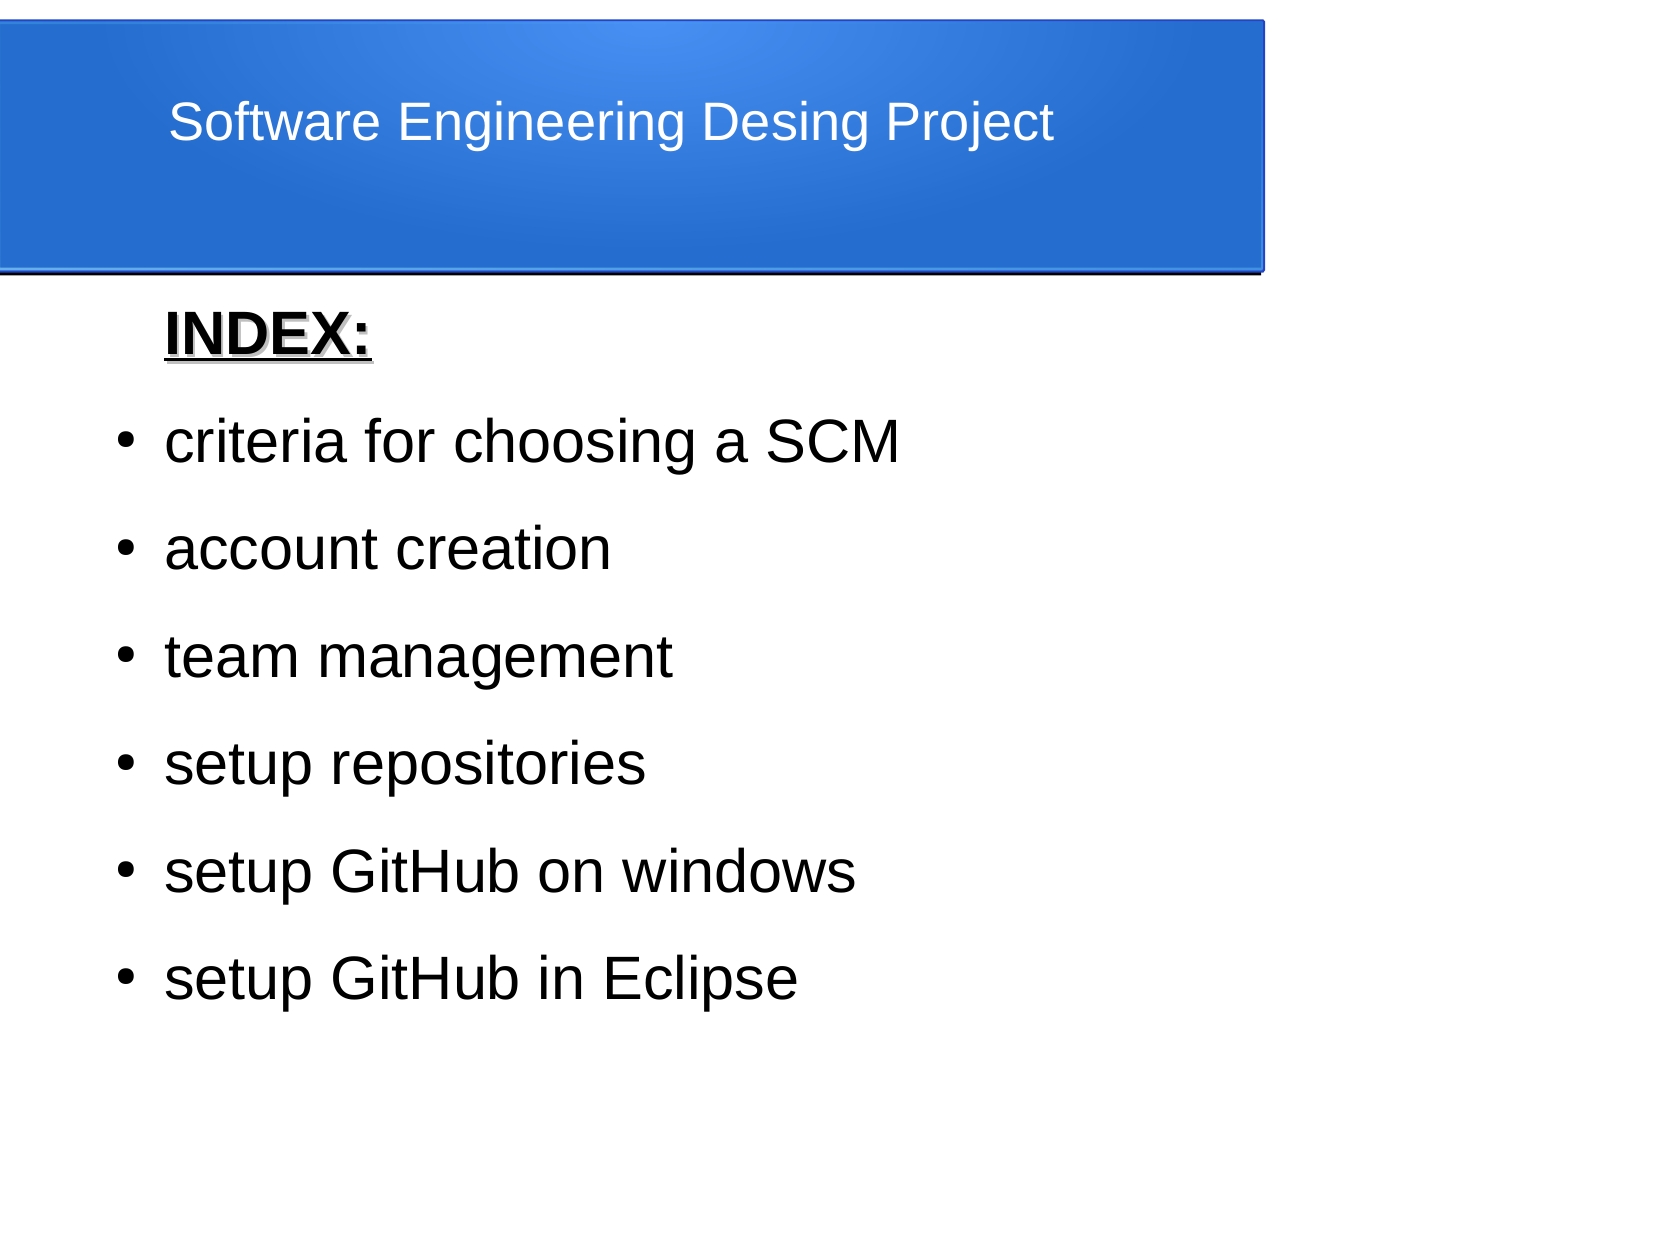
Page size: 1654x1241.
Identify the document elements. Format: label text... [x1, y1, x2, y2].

list INDEX: criteria for choosing a SCM account creation team management setup repositories setup GitHub on windows setup GitHub in Eclipse [82, 299, 1571, 1019]
text_box Software Engineering Desing Project [153, 83, 1071, 201]
